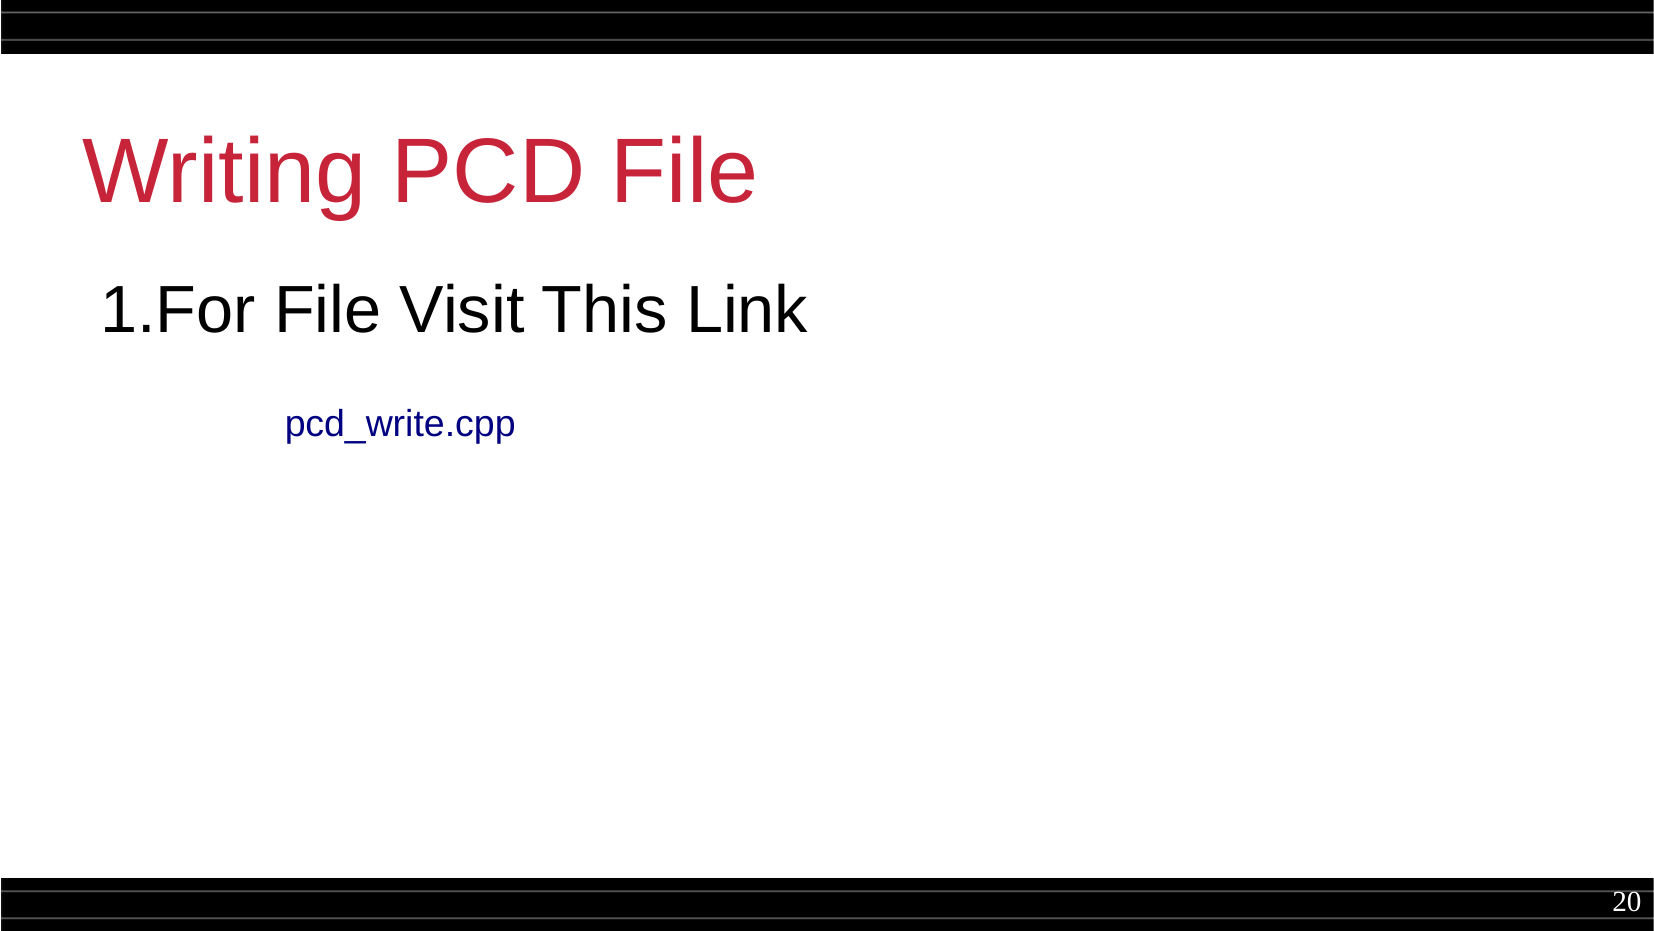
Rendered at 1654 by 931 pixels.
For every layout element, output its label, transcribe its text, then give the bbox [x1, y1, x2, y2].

text_box pcd_write.cpp [270, 394, 751, 466]
picture [1, 878, 1654, 931]
list For File Visit This Link [82, 271, 1571, 391]
title Writing PCD File [82, 92, 1571, 249]
picture [1, 0, 1654, 54]
